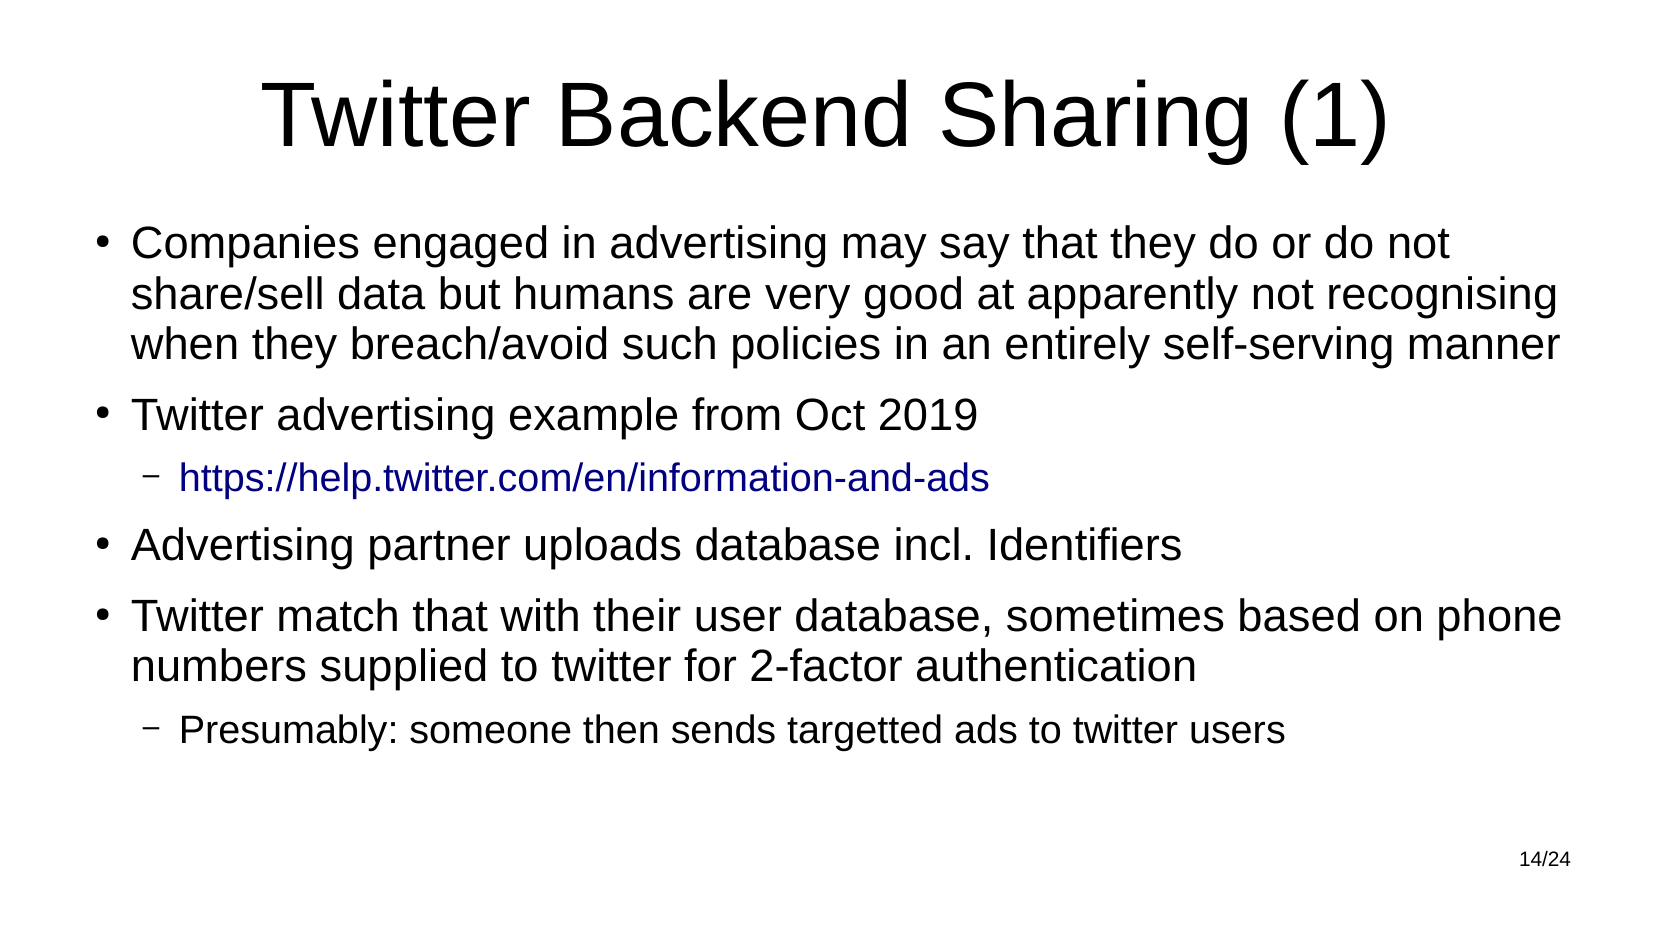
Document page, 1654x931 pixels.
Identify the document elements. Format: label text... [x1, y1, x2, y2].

title Twitter Backend Sharing (1) [82, 37, 1571, 193]
list Companies engaged in advertising may say that they do or do not share/sell data but humans are very good at apparently not recognising when they breach/avoid such policies in an entirely self-serving manner Twitter advertising example from Oct 2019 https://help.twitter.com/en/information-and-ads Advertising partner uploads database incl. Identifiers Twitter match that with their user database, sometimes based on phone numbers supplied to twitter for 2-factor authentication Presumably: someone then sends targetted ads to twitter users [82, 217, 1571, 758]
